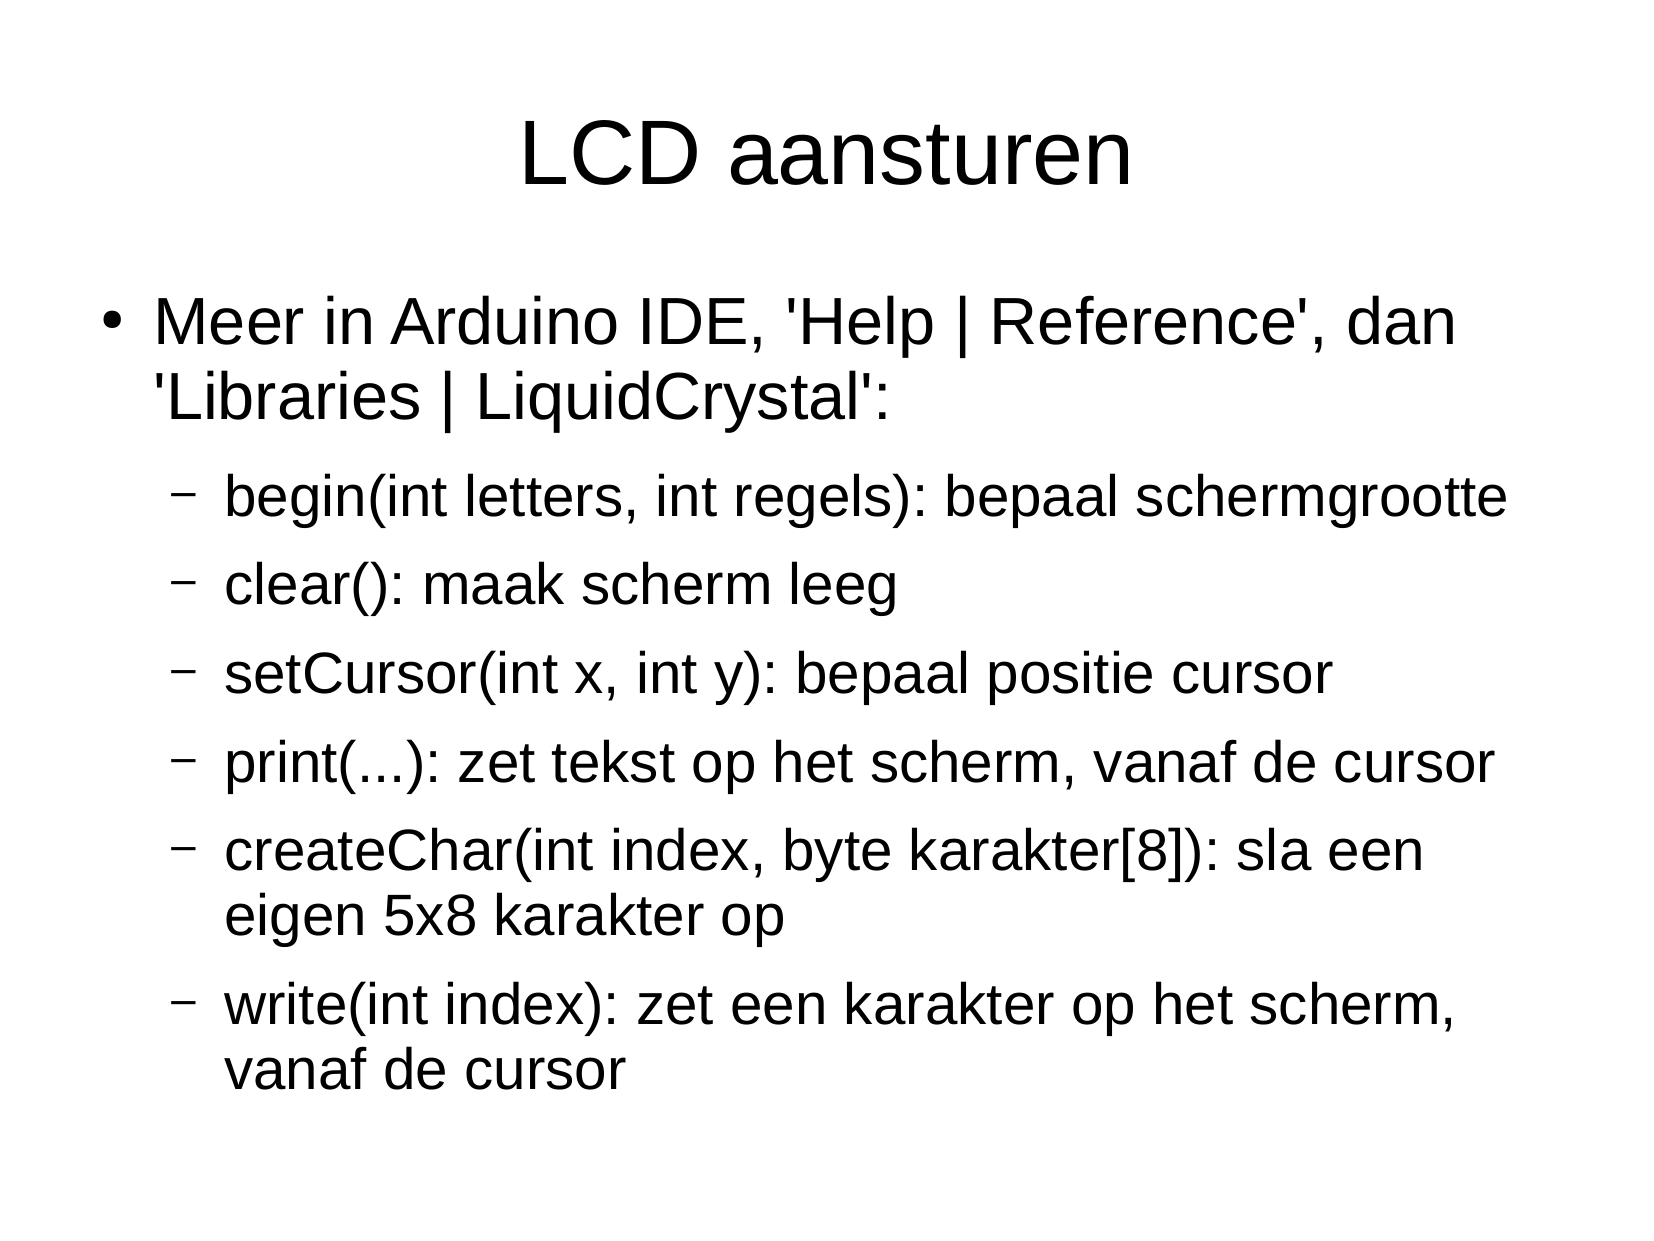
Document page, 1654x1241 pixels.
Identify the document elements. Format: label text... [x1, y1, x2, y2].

list Meer in Arduino IDE, 'Help | Reference', dan 'Libraries | LiquidCrystal': begin(int letters, int regels): bepaal schermgrootte clear(): maak scherm leeg setCursor(int x, int y): bepaal positie cursor print(...): zet tekst op het scherm, vanaf de cursor createChar(int index, byte karakter[8]): sla een eigen 5x8 karakter op write(int index): zet een karakter op het scherm, vanaf de cursor [82, 284, 1512, 1140]
title LCD aansturen [82, 49, 1571, 257]
